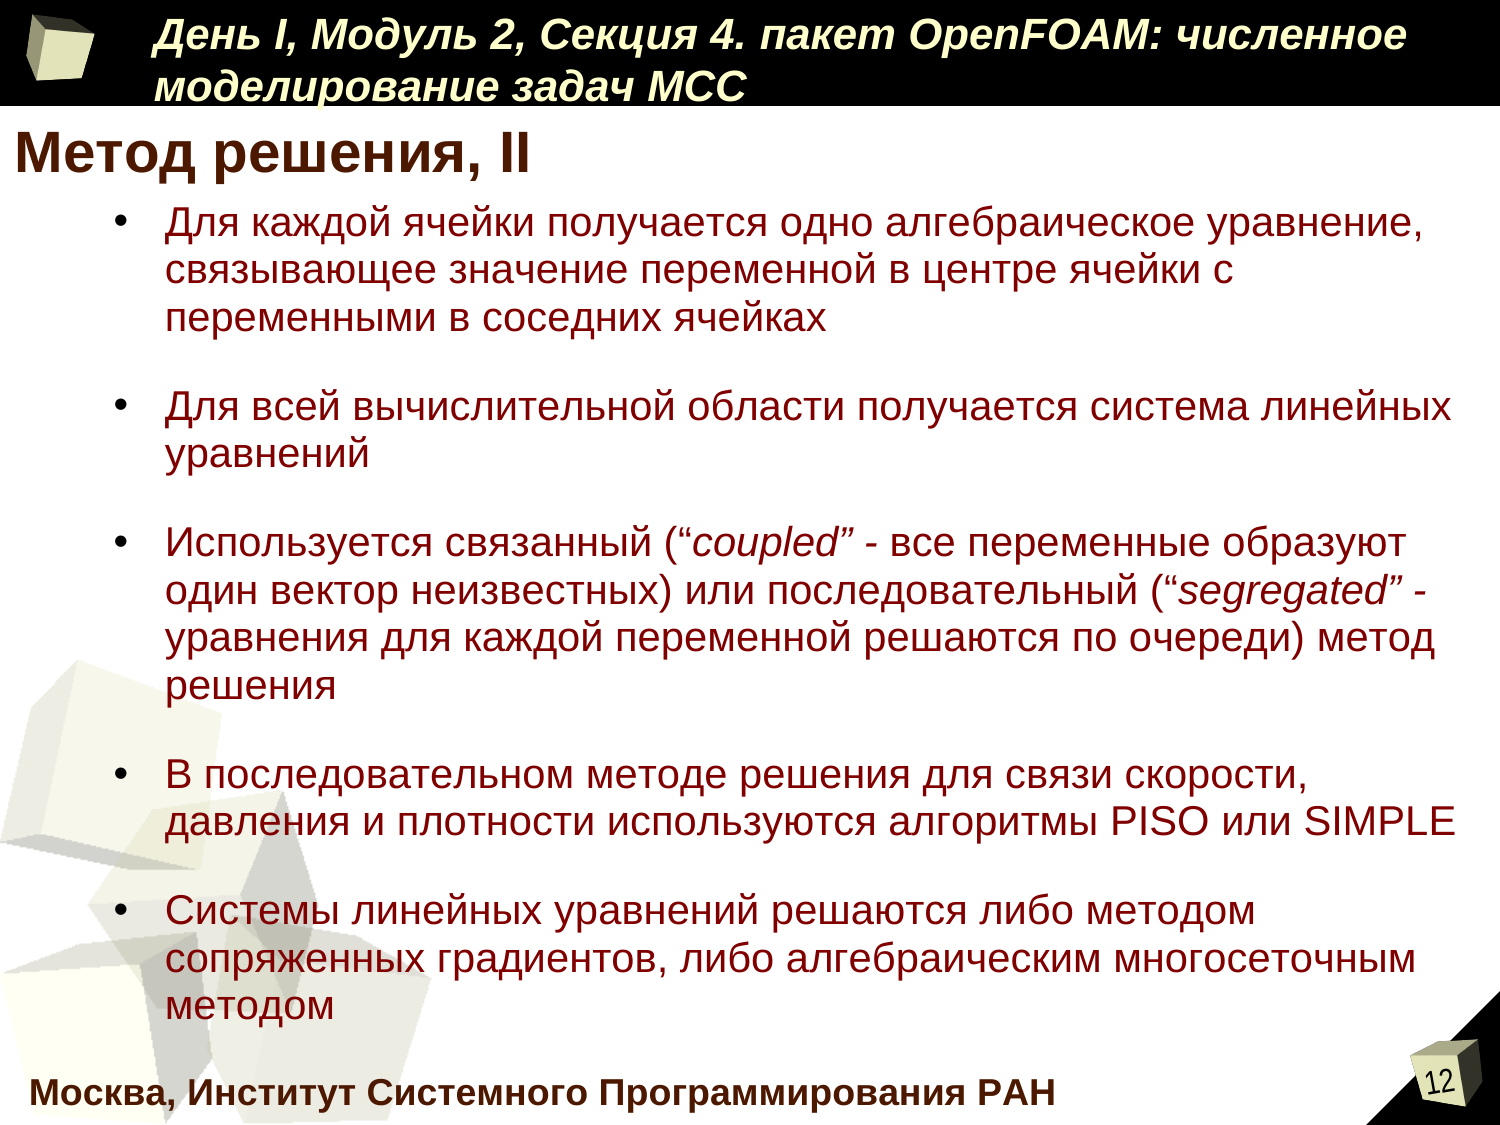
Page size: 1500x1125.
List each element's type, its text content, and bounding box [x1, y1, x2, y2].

text_box Метод решения, II [0, 106, 1500, 192]
picture [423, 1088, 433, 1102]
picture [0, 659, 433, 1125]
list Для каждой ячейки получается одно алгебраическое уравнение, связывающее значение переменной в центре ячейки с переменными в соседних ячейках Для всей вычислительной области получается система линейных уравнений Используется связанный (“coupled” - все переменные образуют один вектор неизвестных) или последовательный (“segregated” - уравнения для каждой переменной решаются по очереди) метод решения В последовательном методе решения для связи скорости, давления и плотности используются алгоритмы PISO или SIMPLE Системы линейных уравнений решаются либо методом сопряженных градиентов, либо алгебраическим многосеточным методом [96, 198, 1478, 1030]
